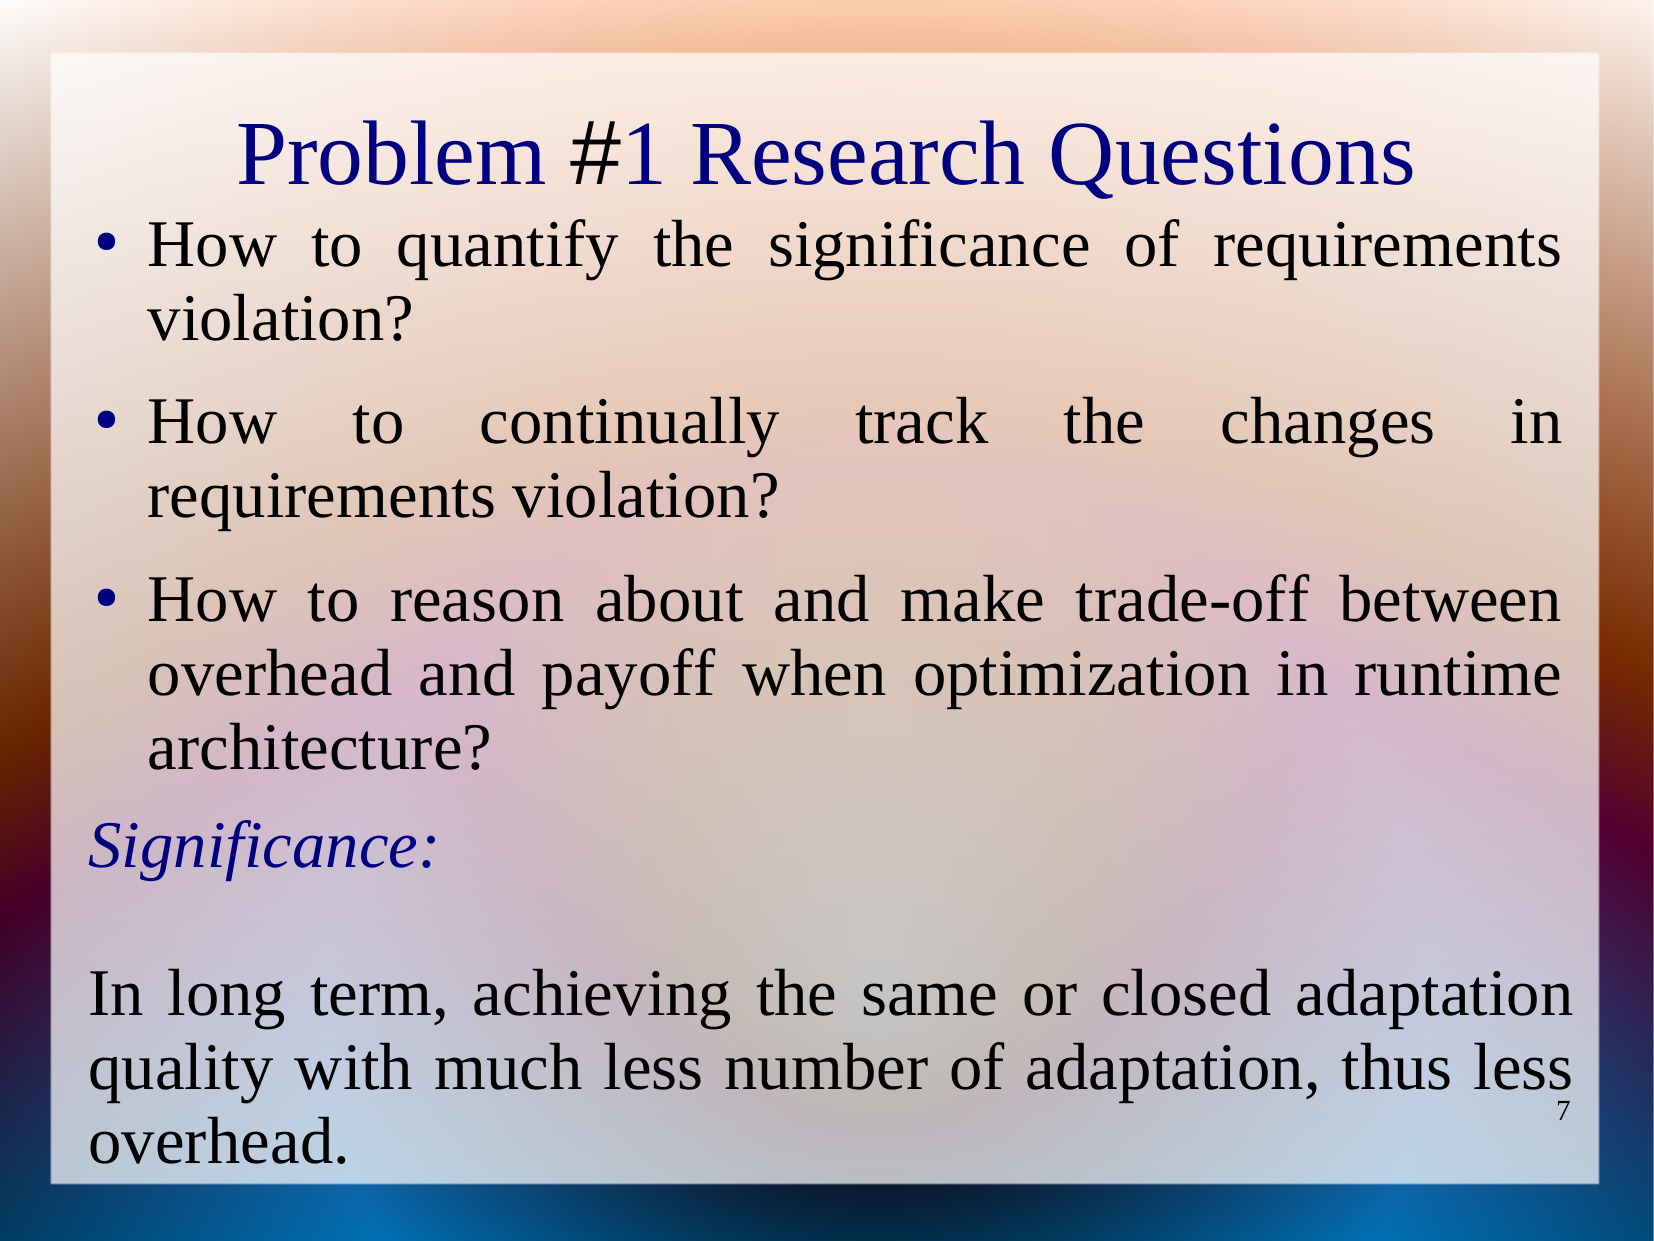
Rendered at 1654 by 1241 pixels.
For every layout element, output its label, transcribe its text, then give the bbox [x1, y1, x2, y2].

list How to quantify the significance of requirements violation? How to continually track the changes in requirements violation? How to reason about and make trade-off between overhead and payoff when optimization in runtime architecture? [76, 206, 1565, 992]
picture [0, 0, 1654, 1241]
title Problem #1 Research Questions [82, 49, 1571, 257]
text_box Significance: In long term, achieving the same or closed adaptation quality with much less number of adaptation, thus less overhead. [88, 584, 1577, 1241]
